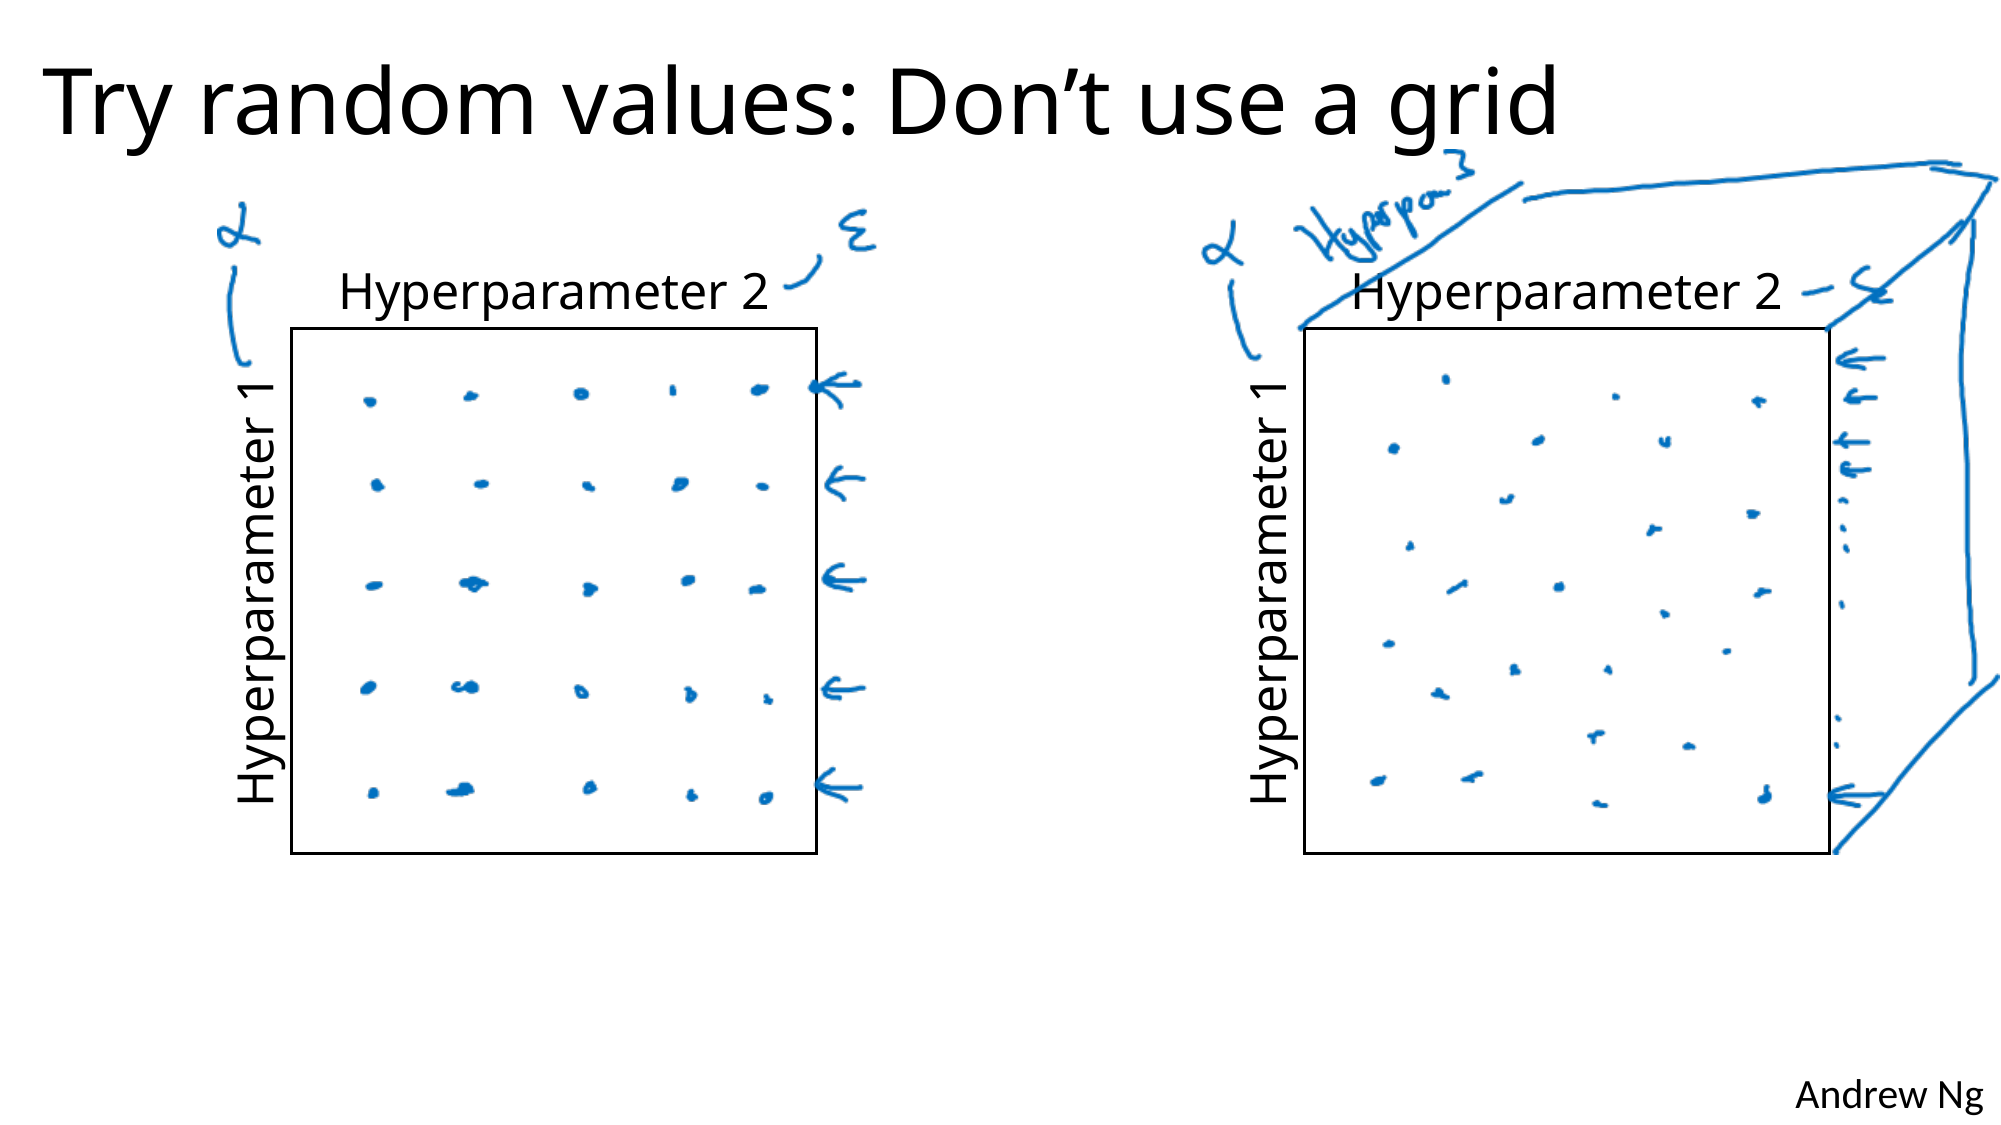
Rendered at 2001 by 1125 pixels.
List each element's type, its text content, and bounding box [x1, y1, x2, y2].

title Try random values: Don’t use a grid [27, 35, 1868, 253]
picture [217, 149, 2000, 855]
